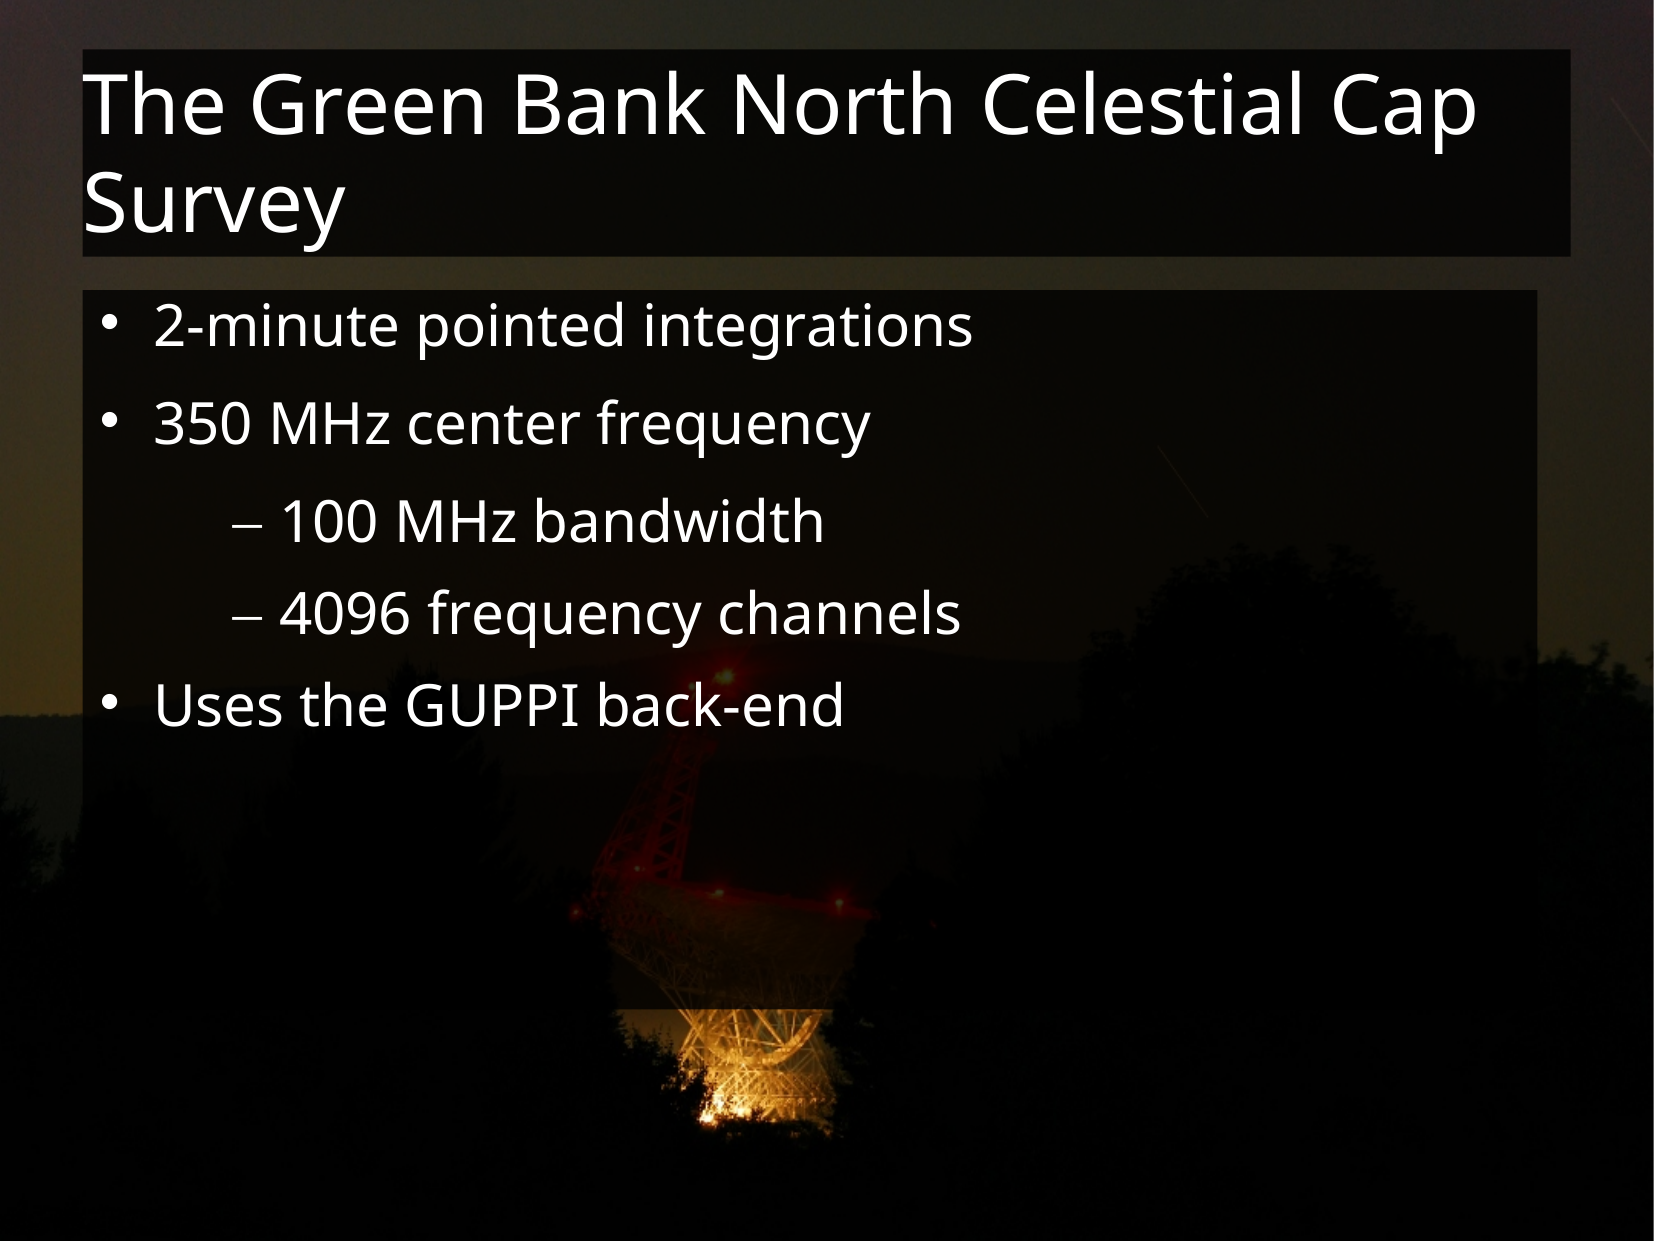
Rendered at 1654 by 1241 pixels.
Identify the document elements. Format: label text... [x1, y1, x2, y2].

list 2-minute pointed integrations 350 MHz center frequency 100 MHz bandwidth 4096 frequency channels Uses the GUPPI back-end [82, 290, 1538, 1010]
picture [0, 0, 1654, 1241]
title The Green Bank North Celestial Cap Survey [82, 49, 1571, 257]
